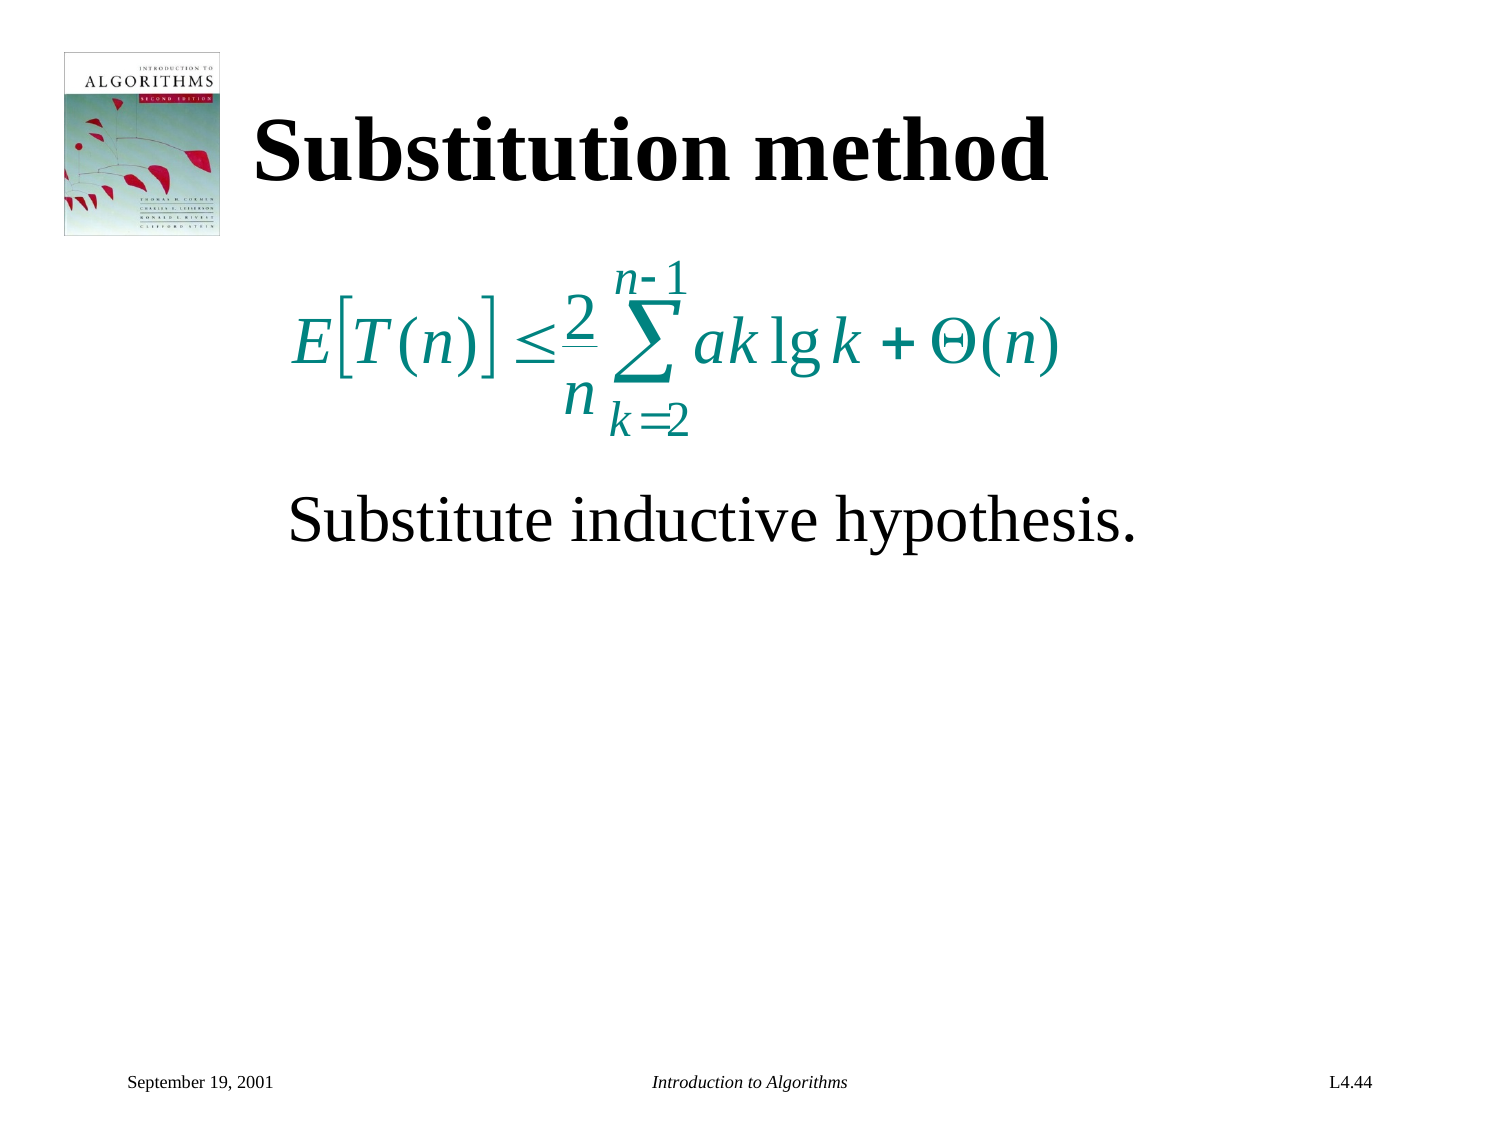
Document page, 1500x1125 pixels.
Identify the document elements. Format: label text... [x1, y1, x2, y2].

text_box Introduction to Algorithms [512, 1062, 988, 1101]
picture [64, 52, 220, 236]
title Substitution method [237, 49, 1475, 238]
text_box September 19, 2001 [112, 1062, 426, 1101]
text_box Substitute inductive hypothesis. [272, 467, 1155, 563]
chart [287, 249, 1063, 442]
text_box L4.<number> [1074, 1062, 1388, 1101]
